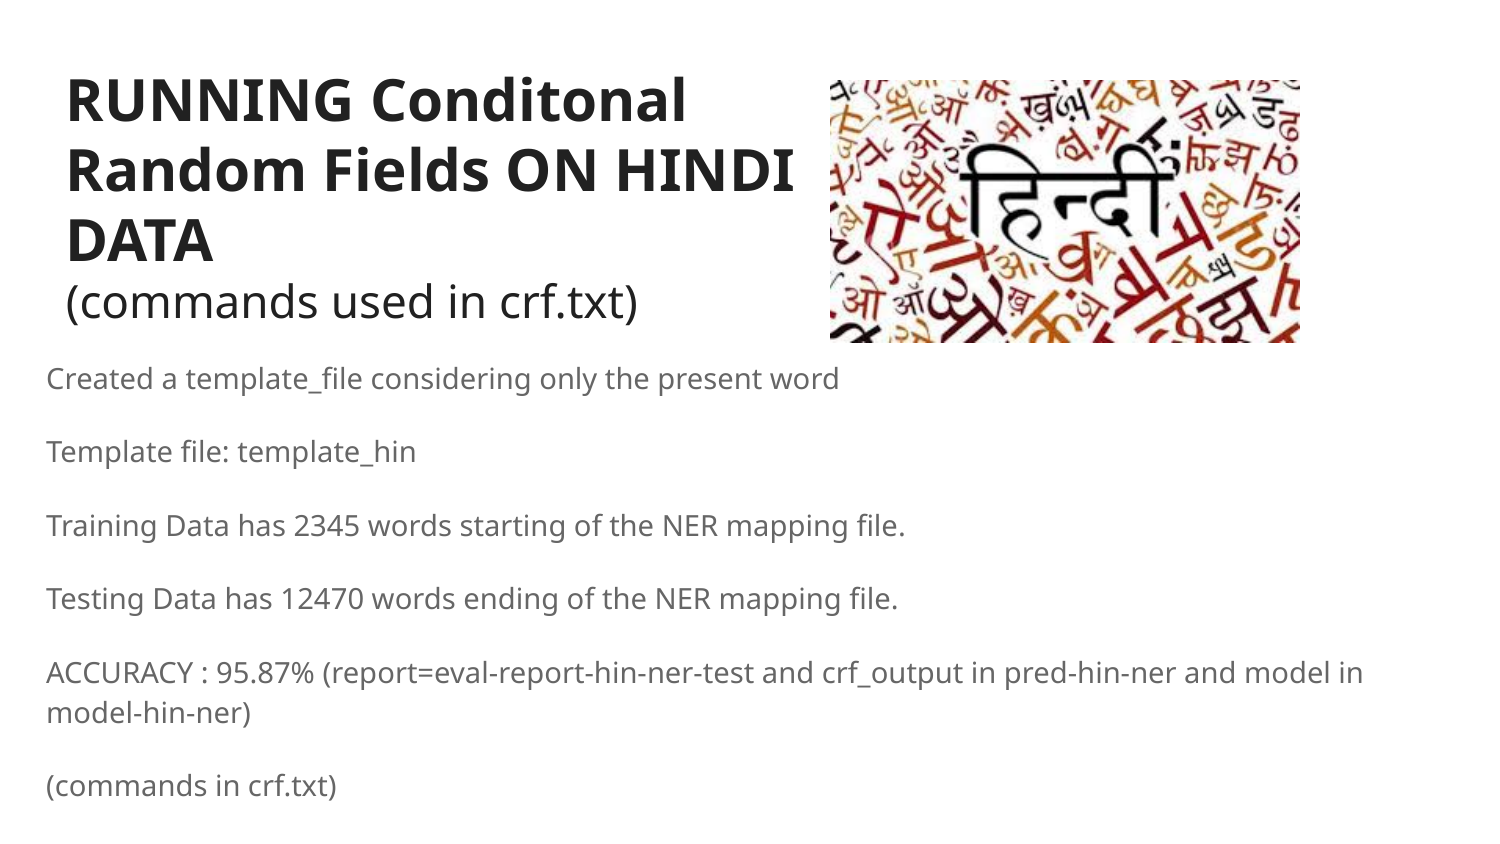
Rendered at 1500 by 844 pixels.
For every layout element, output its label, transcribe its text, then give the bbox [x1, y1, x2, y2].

picture [830, 80, 1300, 343]
text_box Created a template_file considering only the present word Template file: template_hin Training Data has 2345 words starting of the NER mapping file. Testing Data has 12470 words ending of the NER mapping file. ACCURACY : 95.87% (report=eval-report-hin-ner-test and crf_output in pred-hin-ner and model in model-hin-ner) (commands in crf.txt) [31, 271, 1430, 767]
text_box RUNNING Conditonal Random Fields ON HINDI DATA (commands used in crf.txt) [51, 47, 831, 180]
